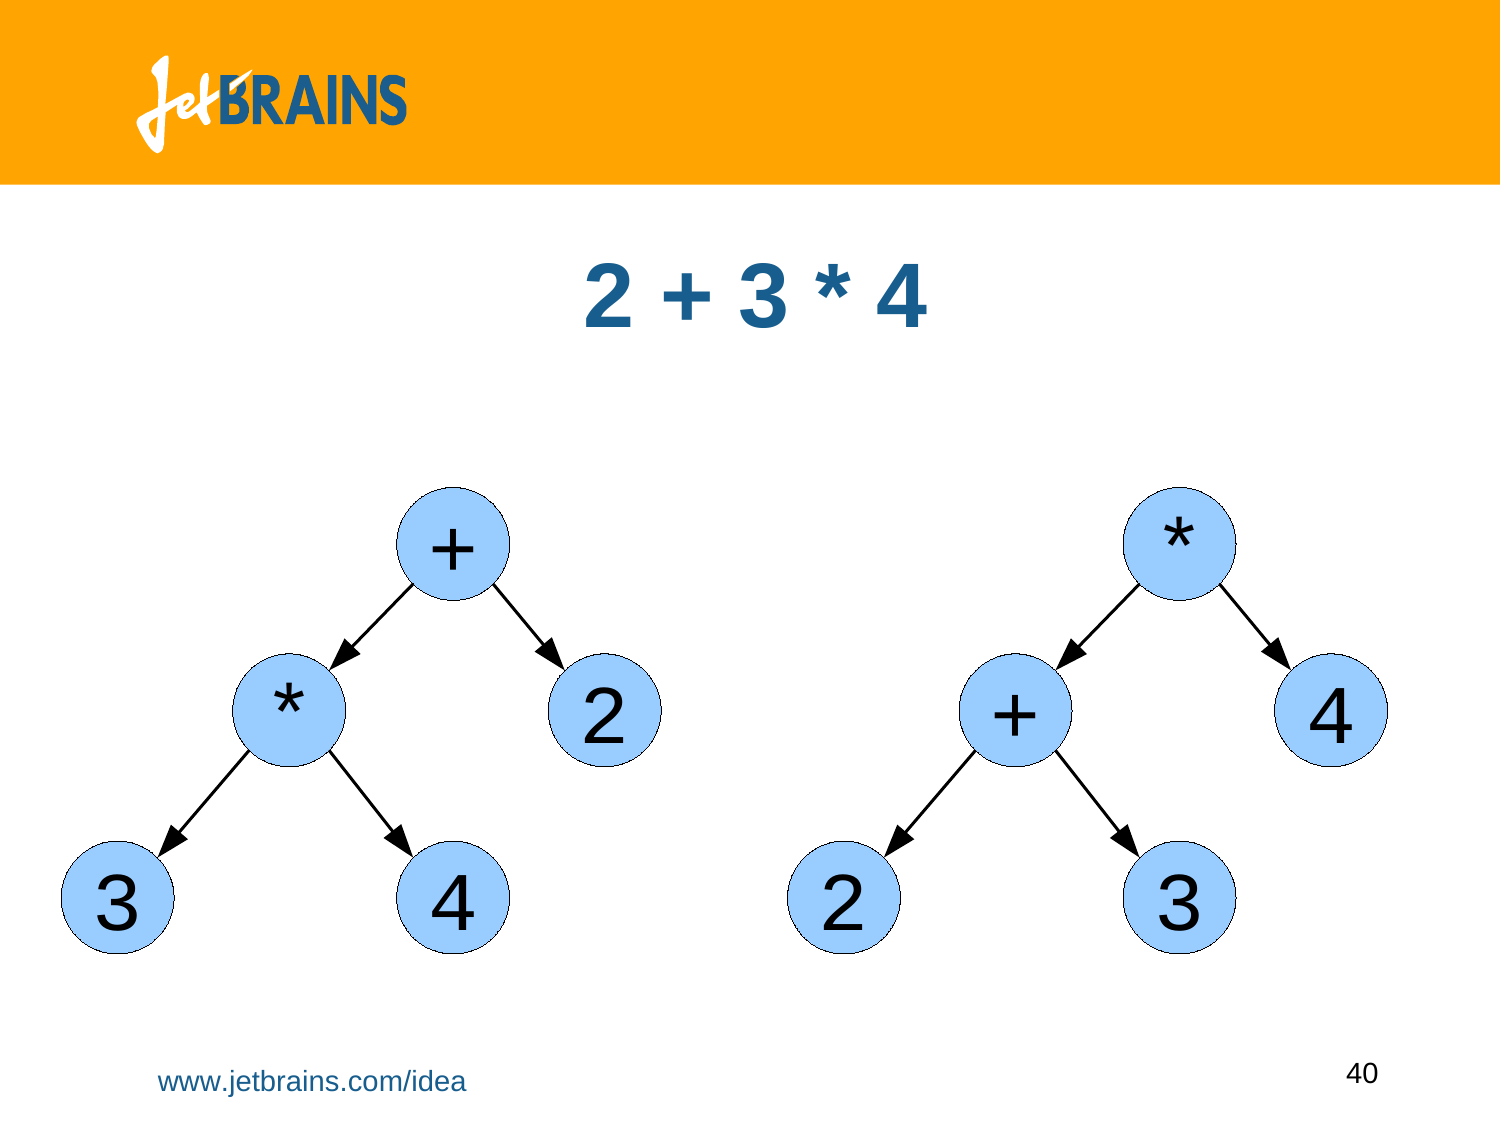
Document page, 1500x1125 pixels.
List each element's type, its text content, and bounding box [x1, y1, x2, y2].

text_box * [232, 653, 346, 767]
text_box 2 [548, 653, 662, 767]
text_box 3 [1123, 841, 1237, 954]
title 2 + 3 * 4 [135, 228, 1377, 354]
text_box + [396, 487, 510, 601]
text_box + [959, 653, 1073, 767]
text_box 3 [61, 841, 175, 954]
text_box 4 [396, 841, 510, 954]
text_box 4 [1274, 653, 1388, 767]
text_box * [1123, 487, 1237, 601]
text_box 2 [787, 841, 901, 954]
